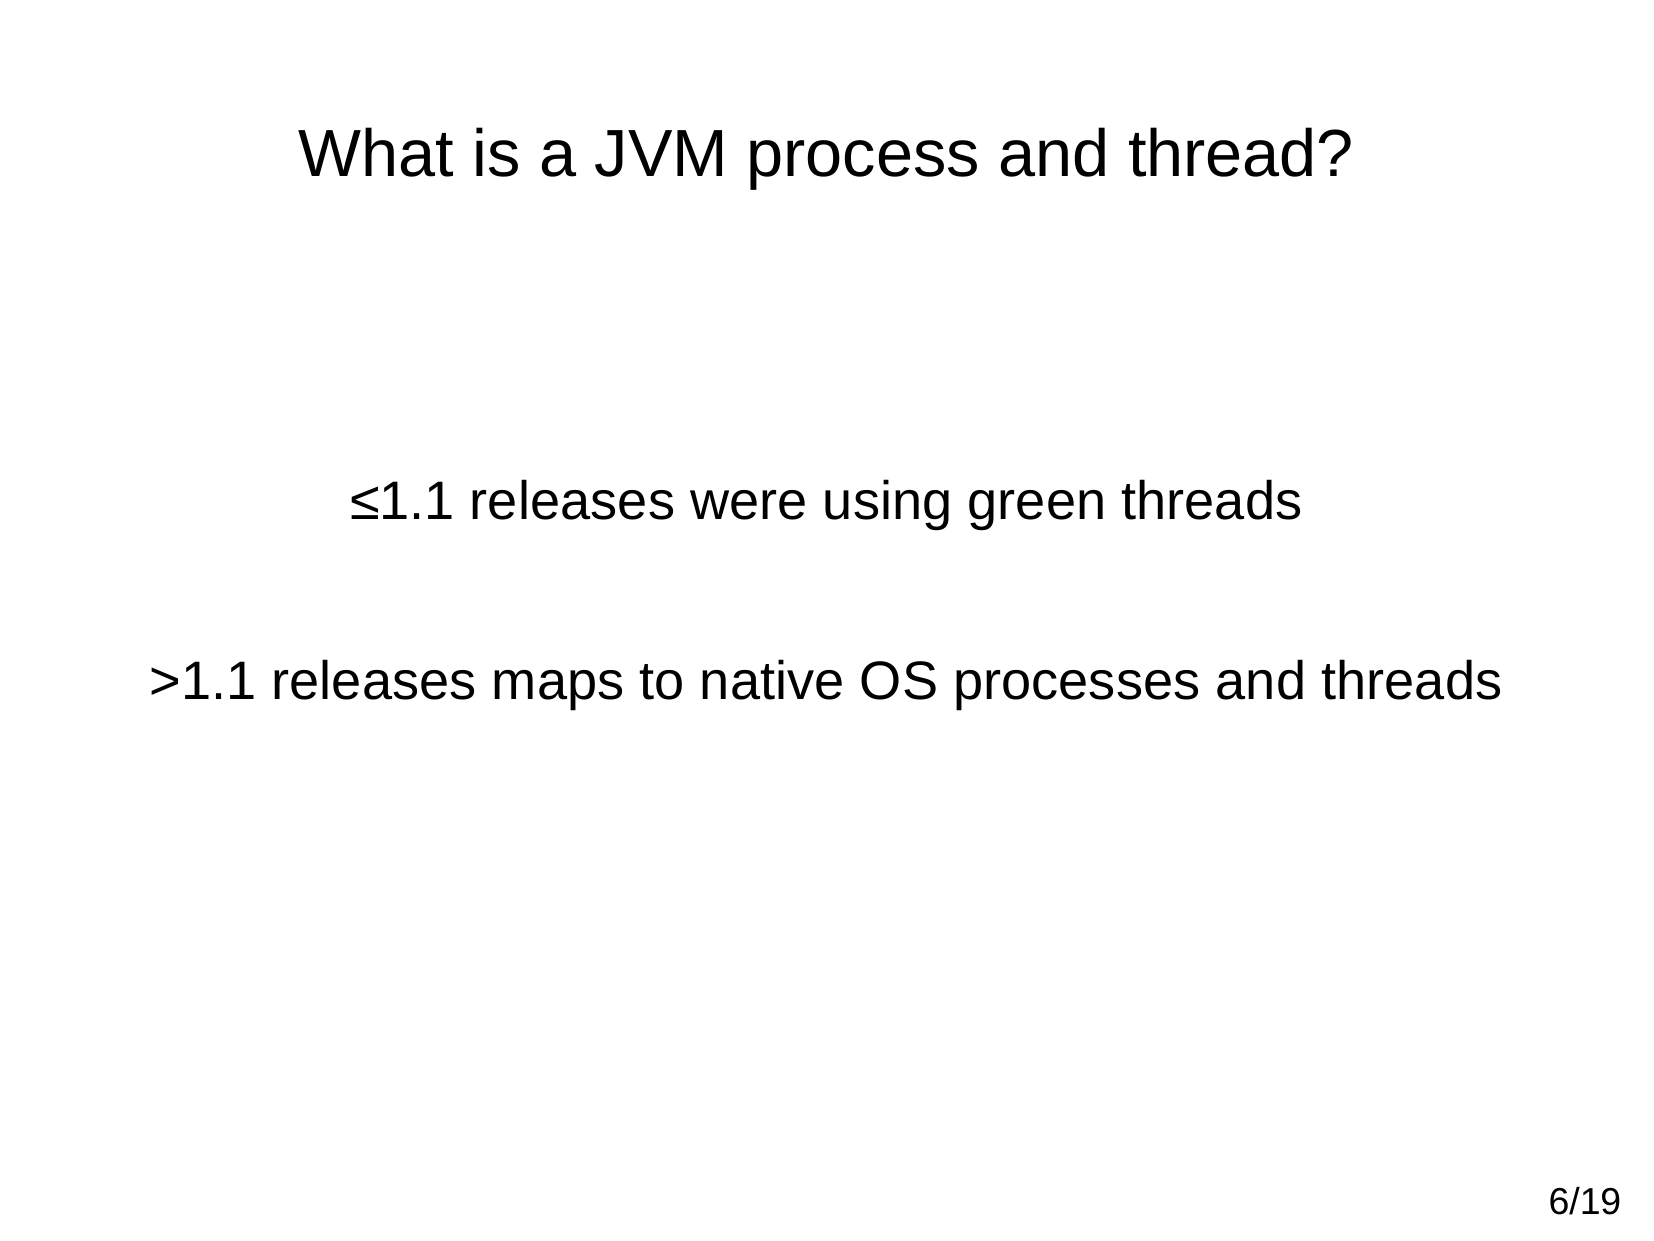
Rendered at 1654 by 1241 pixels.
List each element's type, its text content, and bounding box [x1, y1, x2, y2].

list ≤1.1 releases were using green threads >1.1 releases maps to native OS processes and threads [82, 290, 1571, 1010]
title What is a JVM process and thread? [82, 49, 1571, 257]
